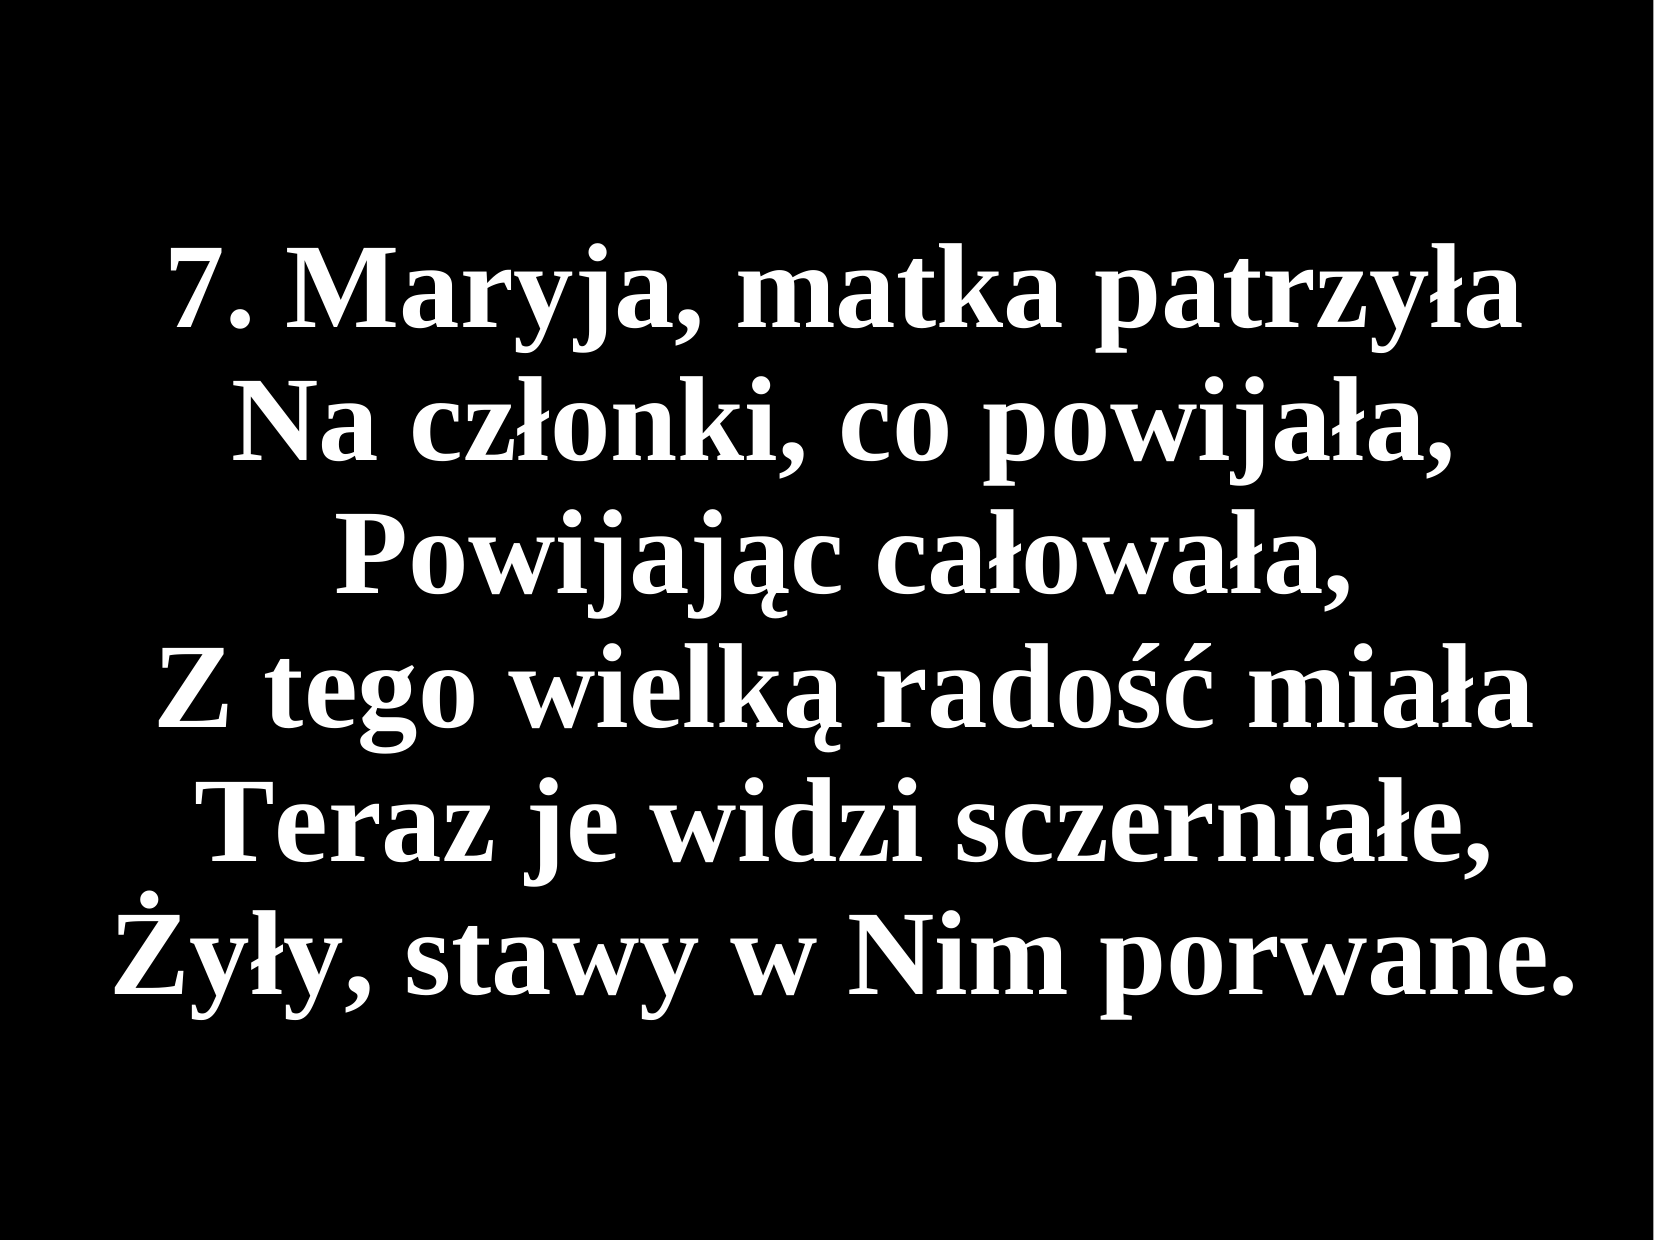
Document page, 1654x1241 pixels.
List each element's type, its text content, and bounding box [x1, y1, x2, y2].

subtitle 7. Maryja, matka patrzyła Na członki, co powijała, Powijając całowała, Z tego wielką radość miała Teraz je widzi sczerniałe, Żyły, stawy w Nim porwane. [0, 0, 1654, 1241]
